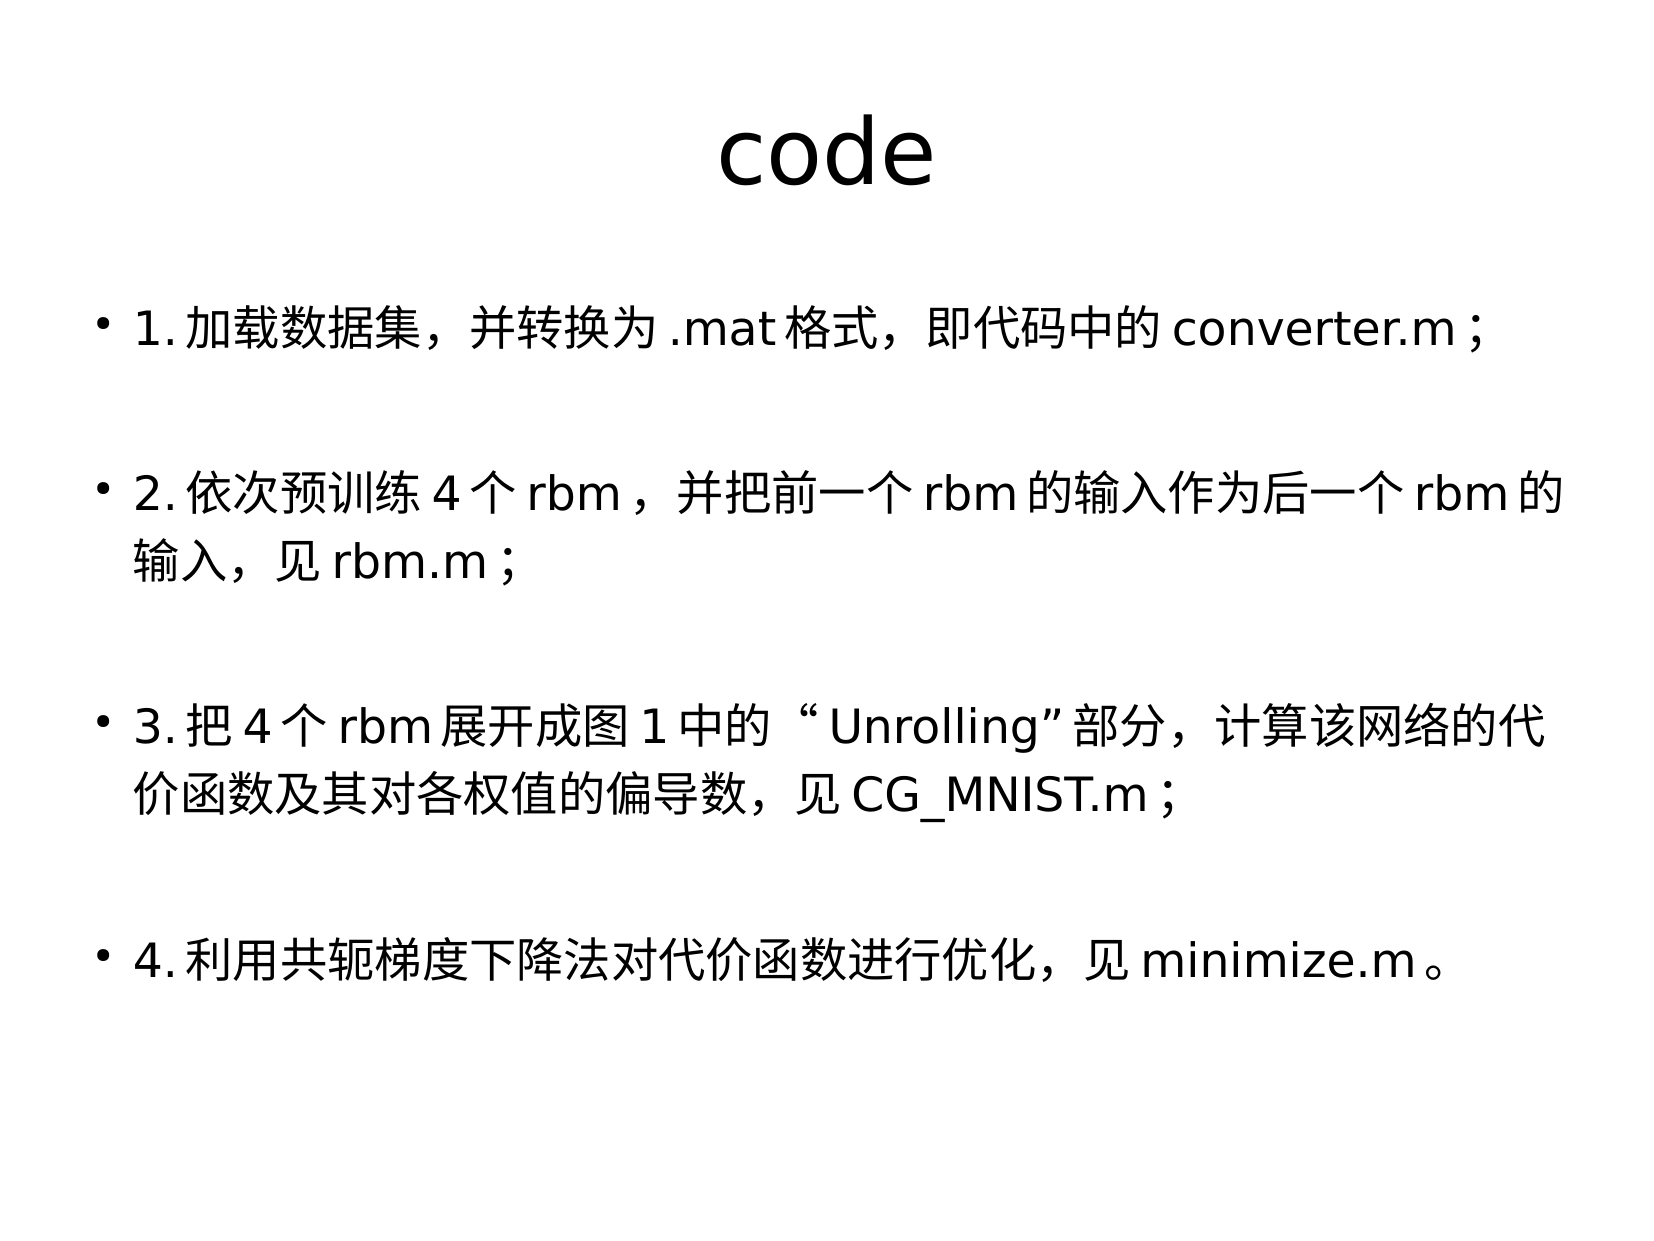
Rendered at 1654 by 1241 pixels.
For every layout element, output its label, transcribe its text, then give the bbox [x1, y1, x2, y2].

title code [82, 49, 1571, 257]
list 1.加载数据集，并转换为.mat格式，即代码中的converter.m； 2.依次预训练4个rbm，并把前一个rbm的输入作为后一个rbm的输入，见rbm.m； 3.把4个rbm展开成图1中的“Unrolling”部分，计算该网络的代价函数及其对各权值的偏导数，见CG_MNIST.m； 4.利用共轭梯度下降法对代价函数进行优化，见minimize.m。 [82, 290, 1571, 1010]
